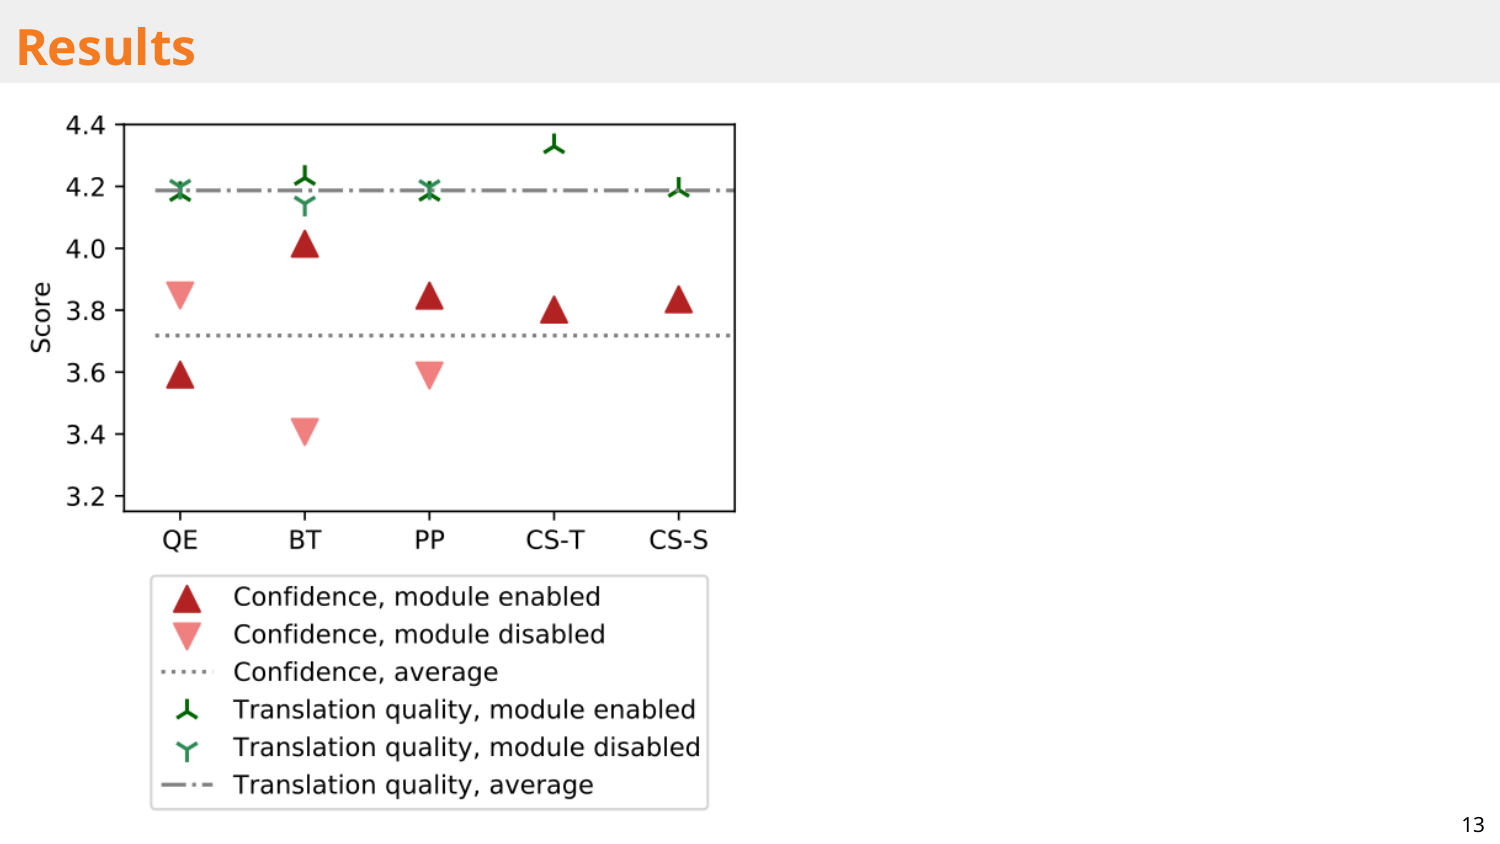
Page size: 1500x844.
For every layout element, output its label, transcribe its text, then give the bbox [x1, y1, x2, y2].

title Results [0, 0, 1500, 83]
slide_number 1 [1410, 807, 1500, 844]
picture [24, 107, 747, 819]
